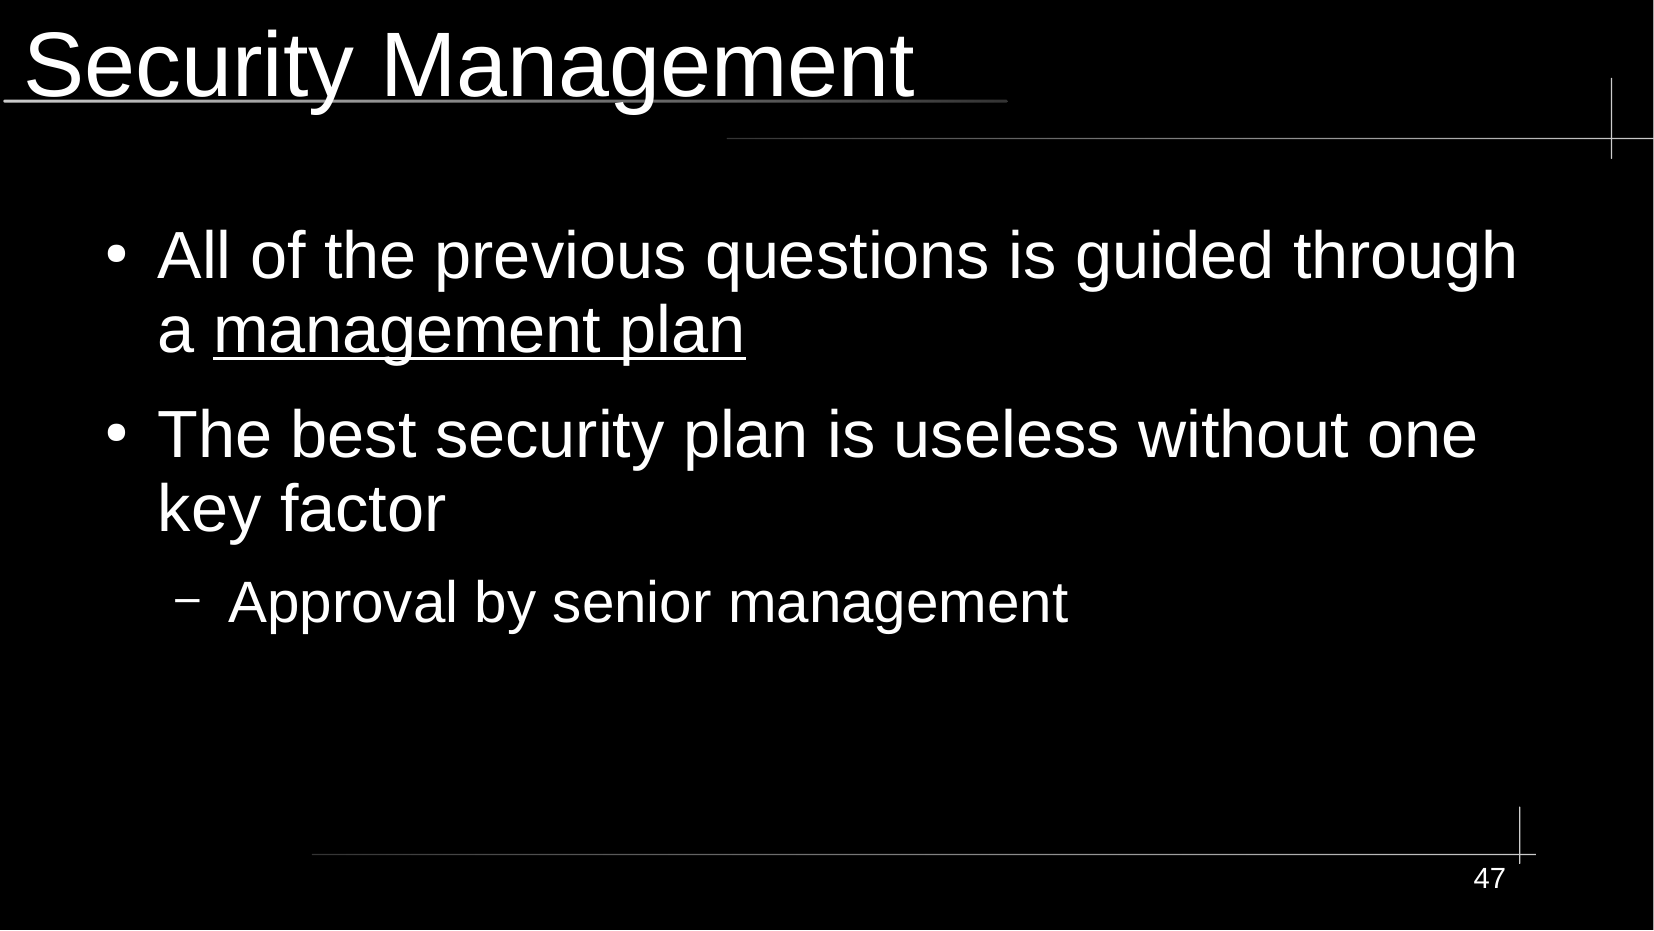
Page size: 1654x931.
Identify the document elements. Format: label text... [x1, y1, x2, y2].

title Security Management [23, 11, 1589, 119]
list All of the previous questions is guided through a management plan The best security plan is useless without one key factor Approval by senior management [86, 217, 1576, 901]
